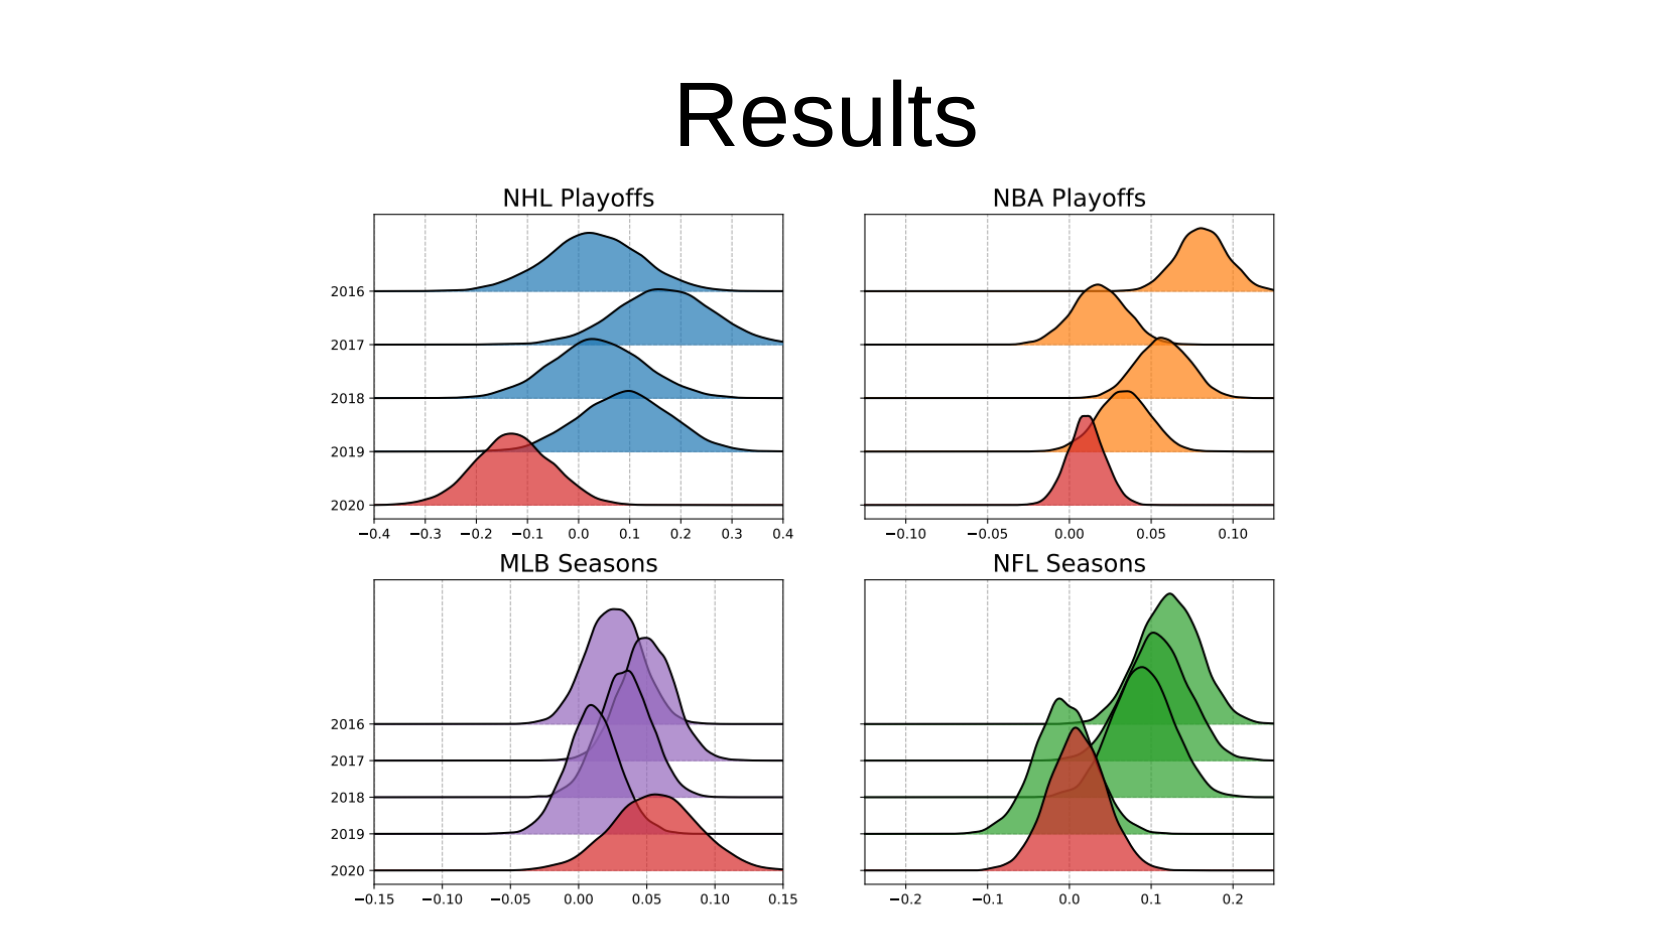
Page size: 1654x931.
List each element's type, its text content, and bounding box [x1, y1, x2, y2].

title Results [82, 37, 1571, 193]
picture [229, 153, 1390, 931]
